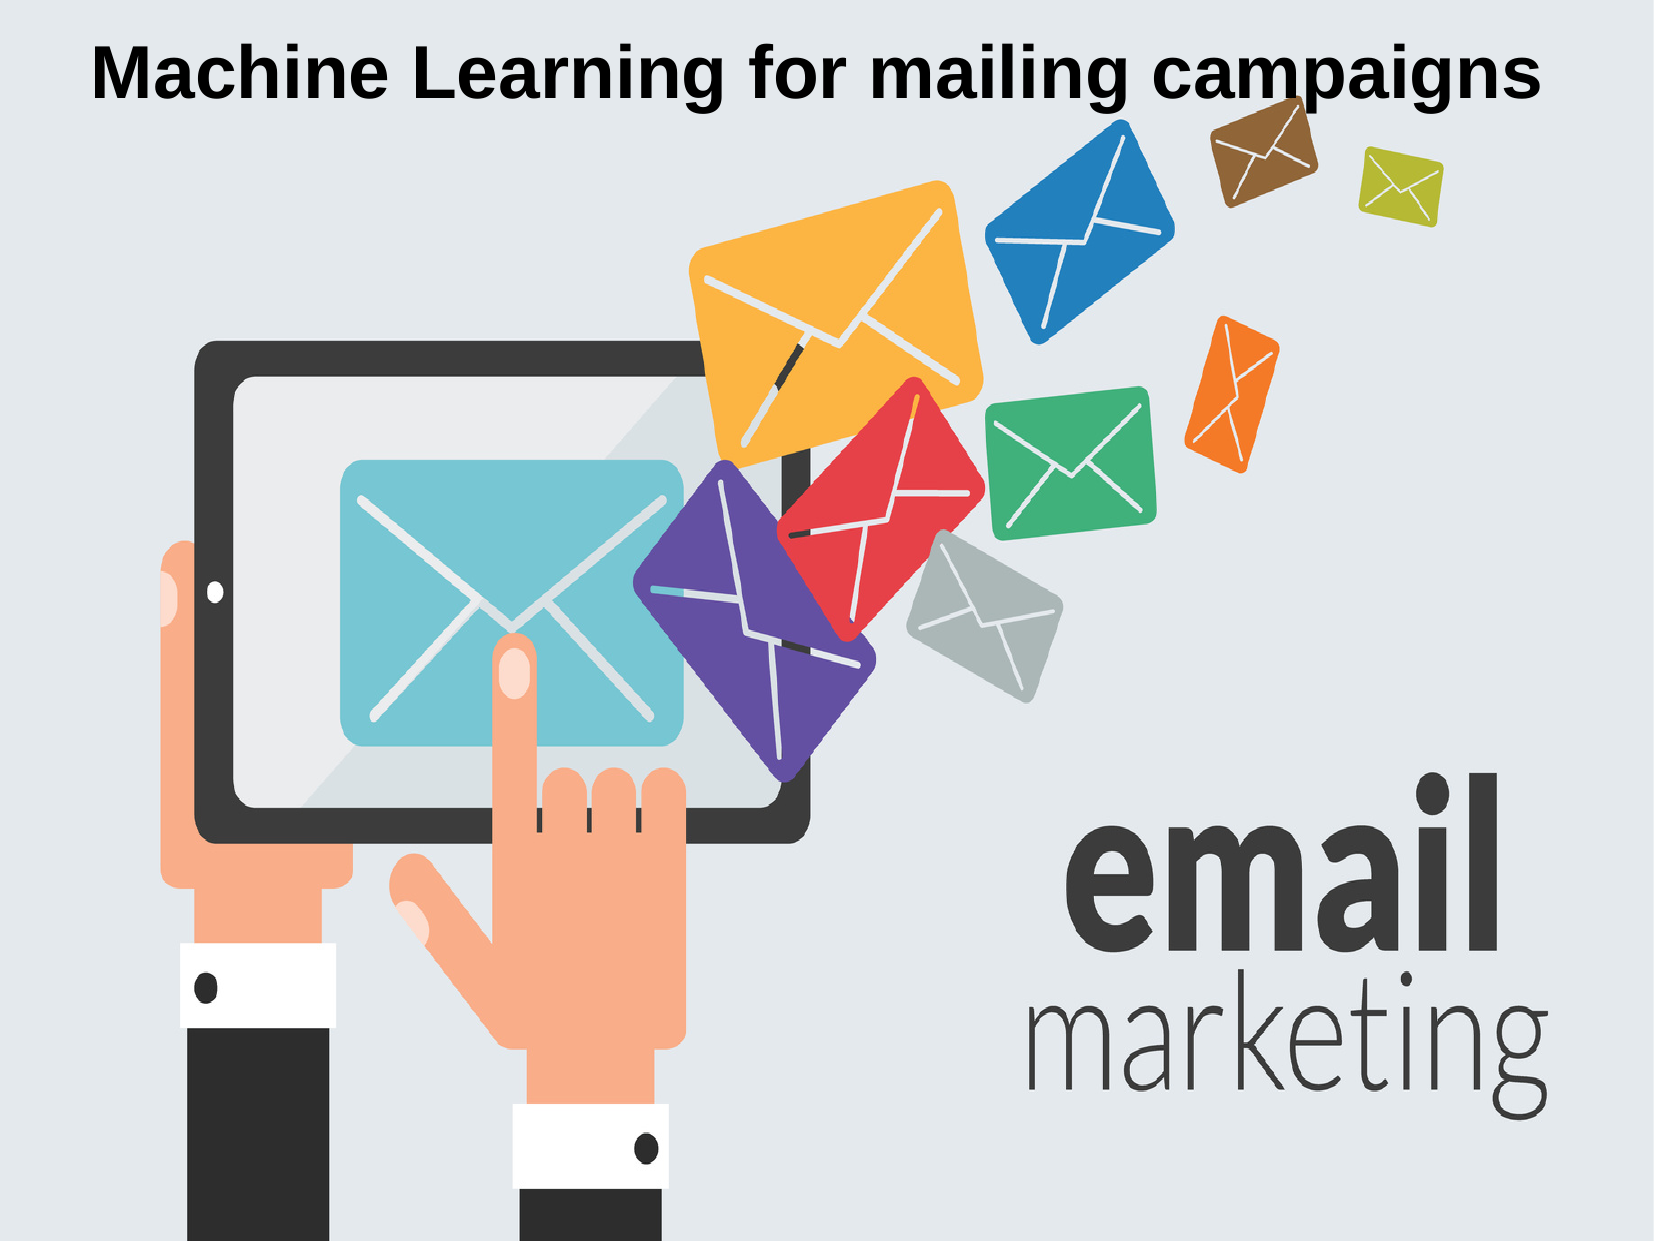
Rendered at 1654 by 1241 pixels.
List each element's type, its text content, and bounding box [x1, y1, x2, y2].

picture [0, 0, 1654, 1241]
text_box Machine Learning for mailing campaigns [15, 23, 1621, 151]
